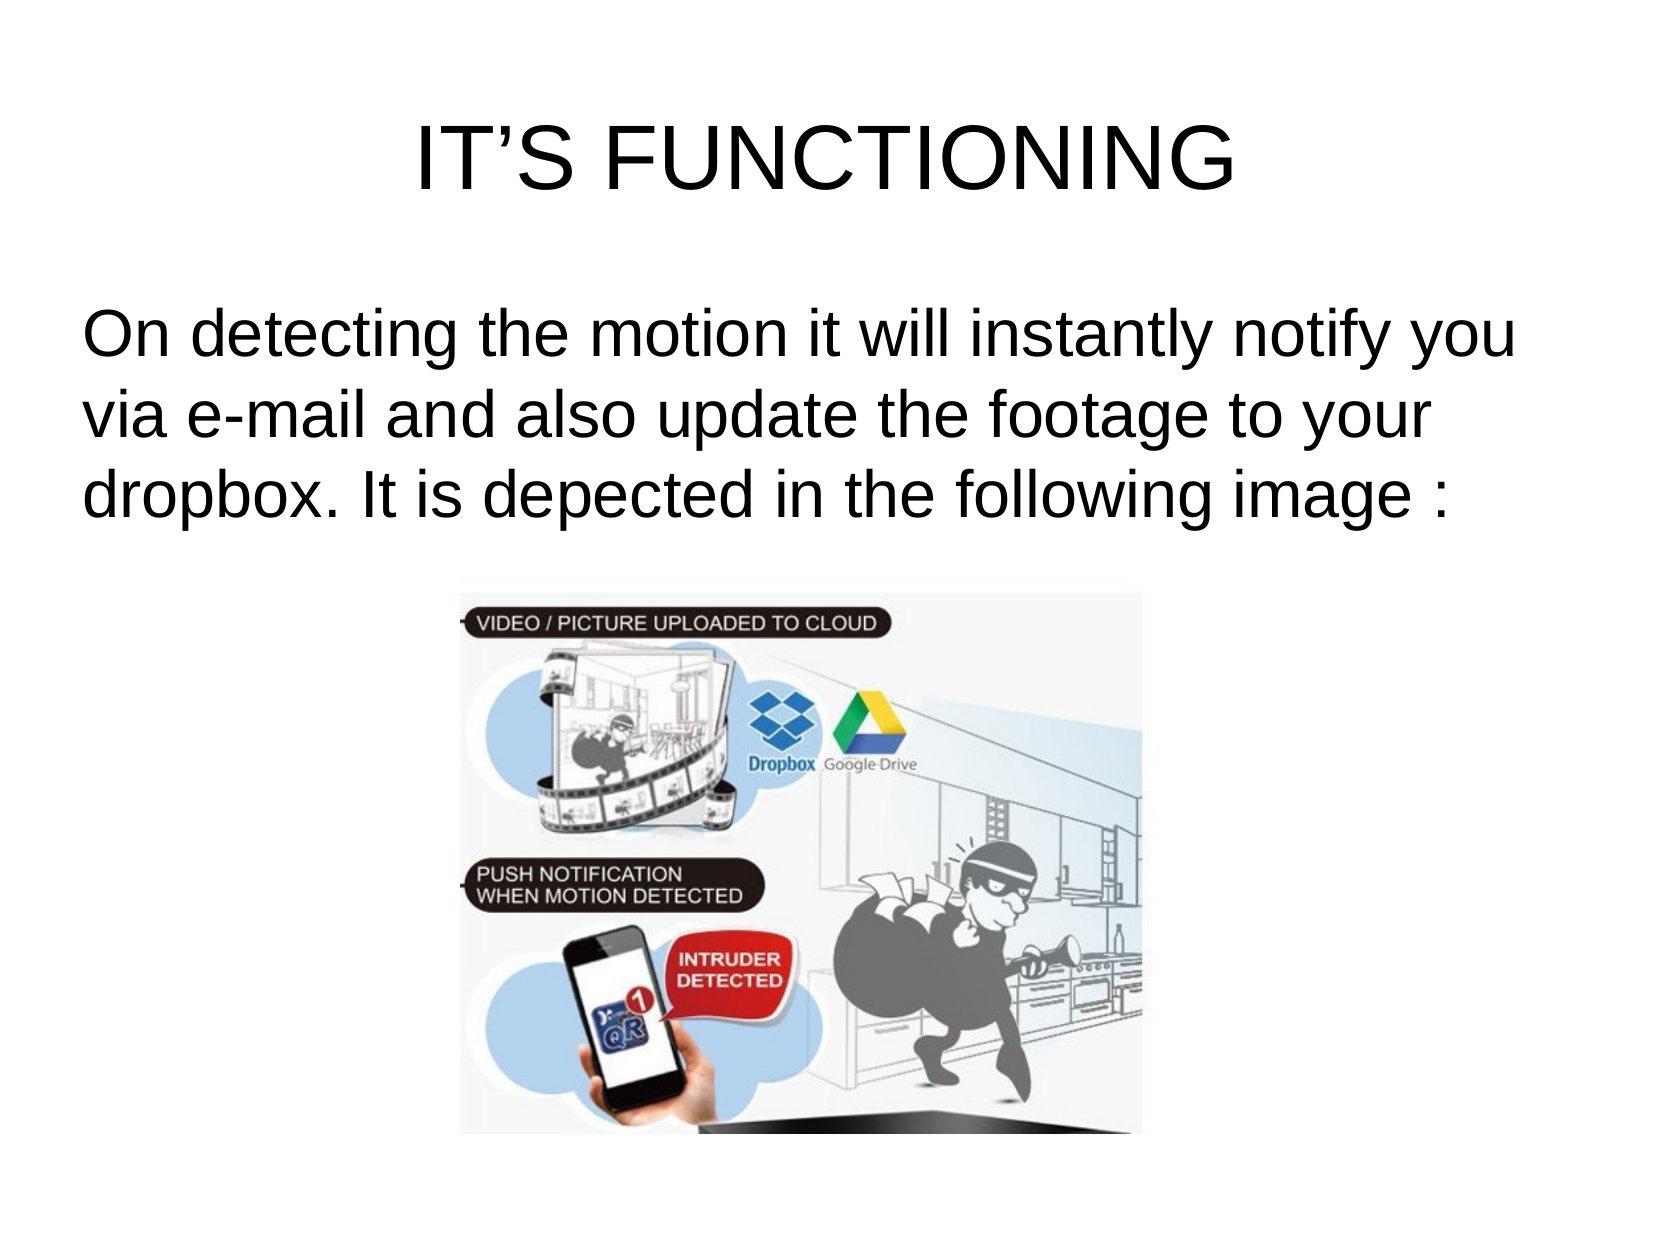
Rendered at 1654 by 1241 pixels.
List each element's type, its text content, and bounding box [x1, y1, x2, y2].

title IT’S FUNCTIONING [82, 49, 1571, 257]
list On detecting the motion it will instantly notify you via e-mail and also update the footage to your dropbox. It is depected in the following image : [82, 290, 1571, 1010]
picture [460, 578, 1288, 1134]
